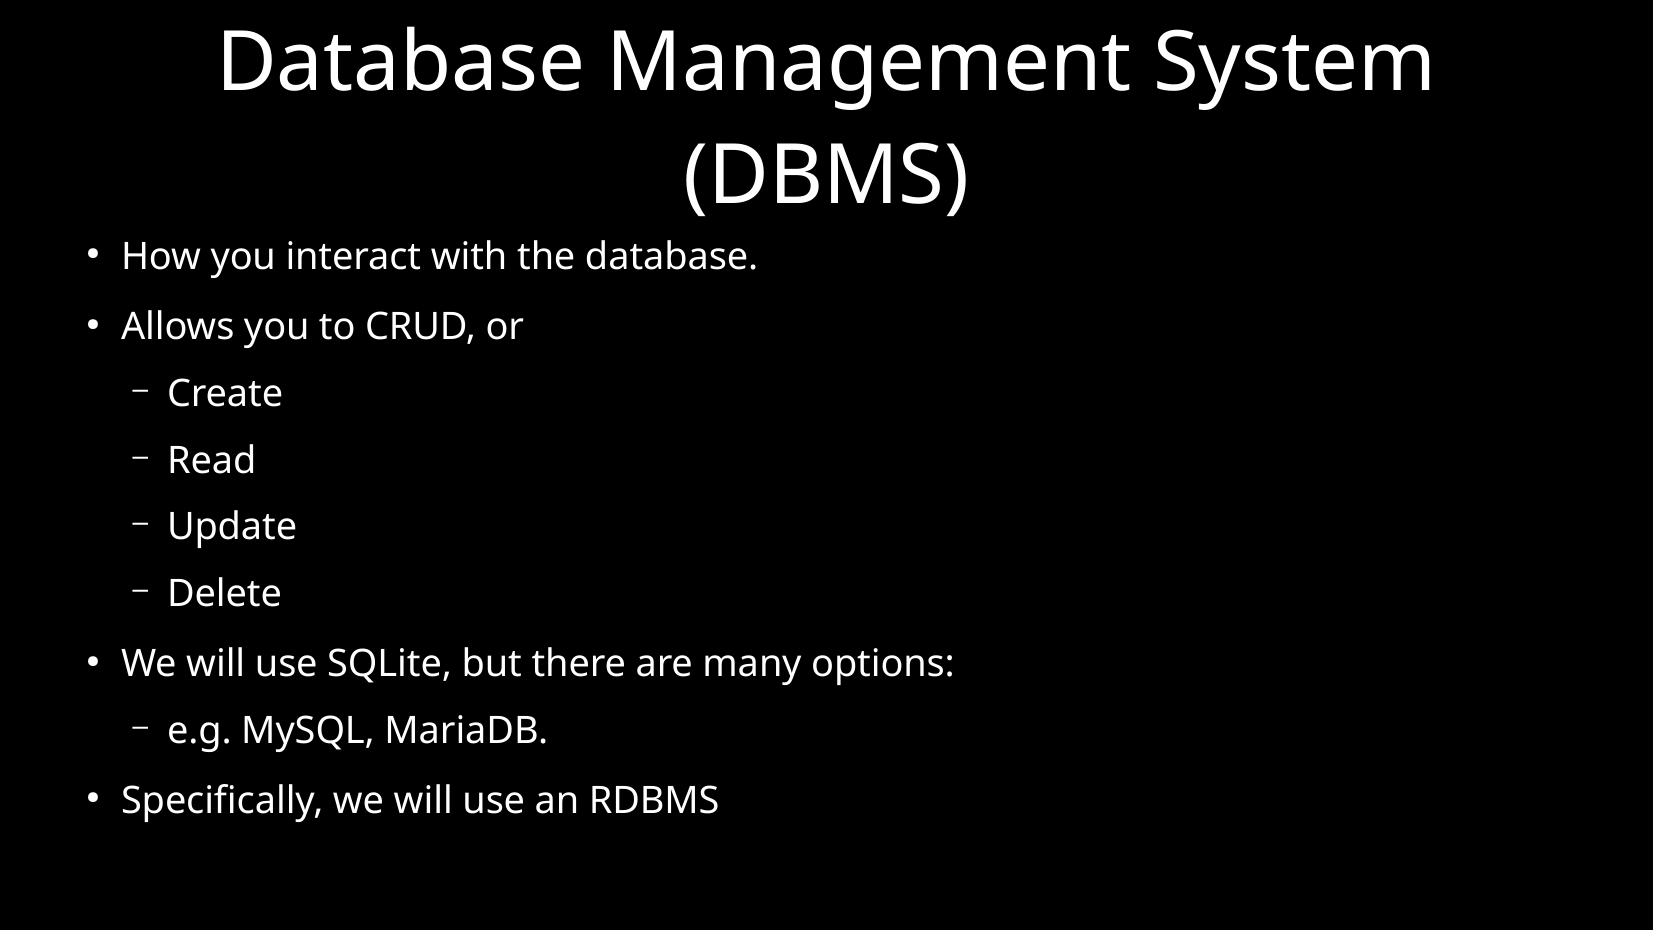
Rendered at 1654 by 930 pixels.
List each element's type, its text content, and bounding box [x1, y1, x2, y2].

title Database Management System (DBMS) [82, 31, 1571, 198]
list How you interact with the database. Allows you to CRUD, or Create Read Update Delete We will use SQLite, but there are many options: e.g. MySQL, MariaDB. Specifically, we will use an RDBMS [75, 229, 1613, 826]
